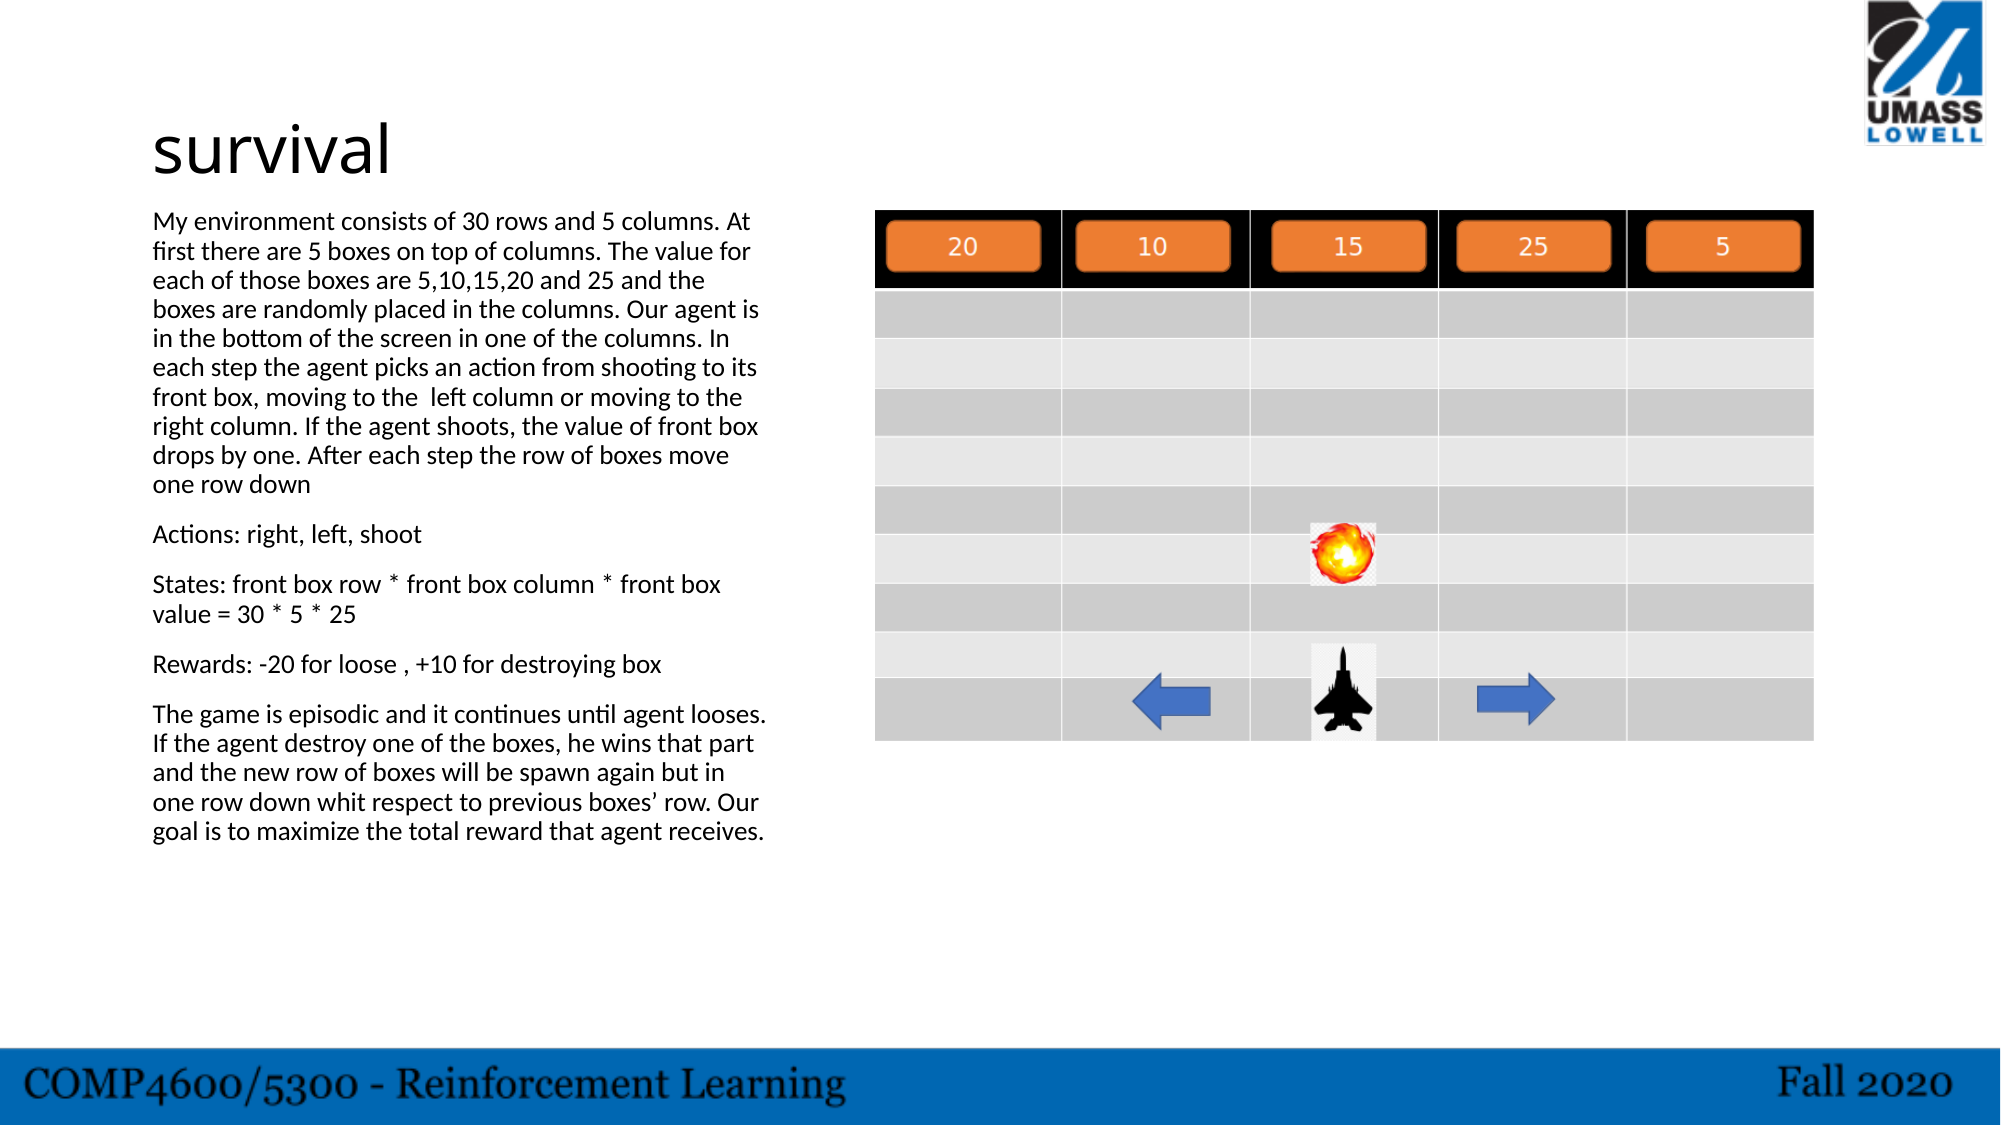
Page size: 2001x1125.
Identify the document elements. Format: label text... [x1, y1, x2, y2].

list My environment consists of 30 rows and 5 columns. At first there are 5 boxes on top of columns. The value for each of those boxes are 5,10,15,20 and 25 and the boxes are randomly placed in the columns. Our agent is in the bottom of the screen in one of the columns. In each step the agent picks an action from shooting to its front box, moving to the left column or moving to the right column. If the agent shoots, the value of front box drops by one. After each step the row of boxes move one row down Actions: right, left, shoot States: front box row * front box column * front box value = 30 * 5 * 25 Rewards: -20 for loose , +10 for destroying box The game is episodic and it continues until agent looses. If the agent destroy one of the boxes, he wins that part and the new row of boxes will be spawn again but in one row down whit respect to previous boxes’ row. Our goal is to maximize the total reward that agent receives. [137, 199, 783, 1006]
title survival [137, 75, 783, 196]
picture [0, 0, 2001, 1125]
